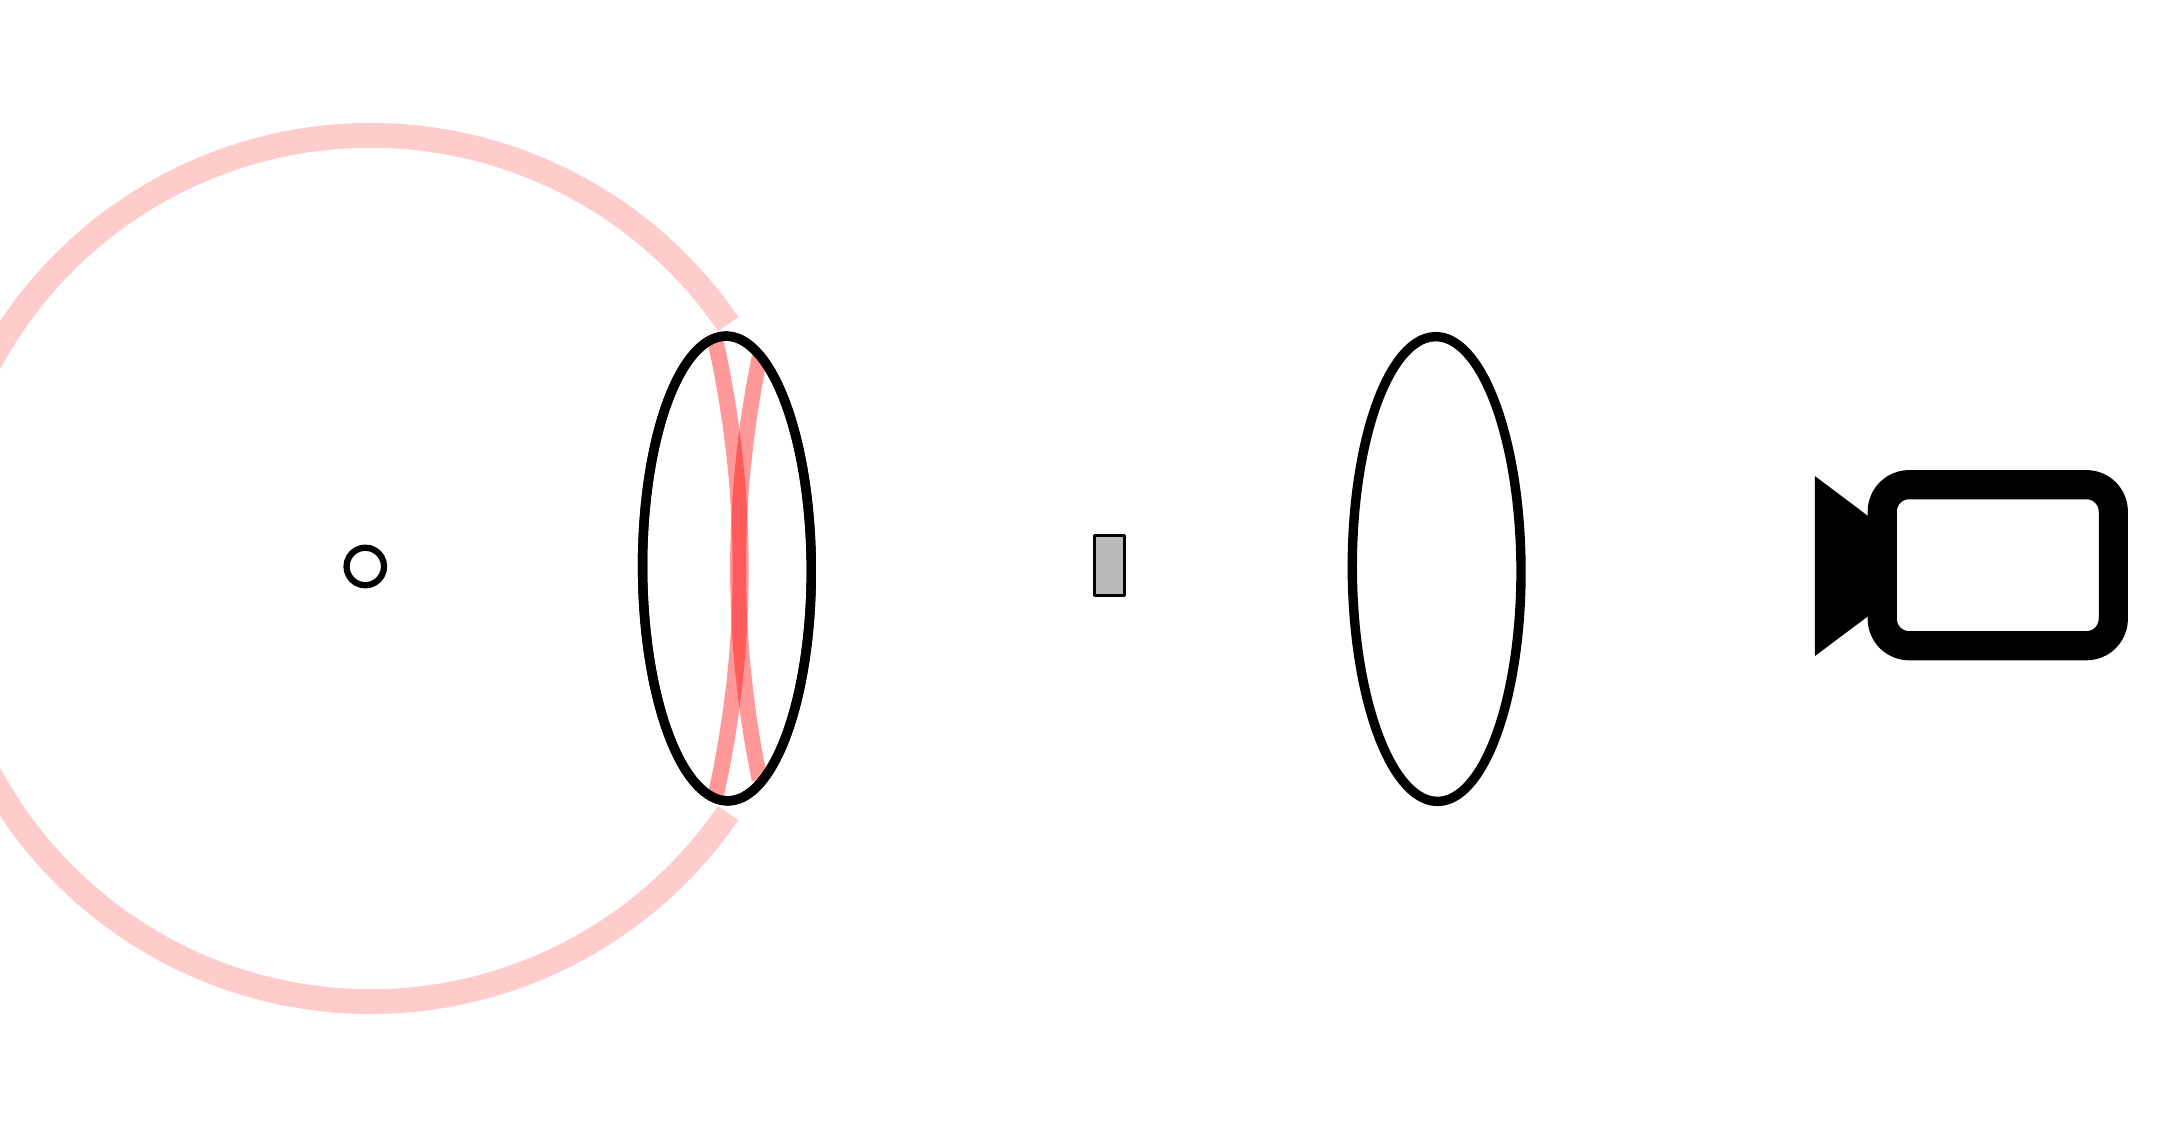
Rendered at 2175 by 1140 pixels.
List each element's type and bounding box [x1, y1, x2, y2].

text_box [0, 0, 1747, 1140]
text_box [648, 341, 806, 796]
text_box [1882, 484, 2114, 646]
text_box [1814, 476, 1875, 657]
